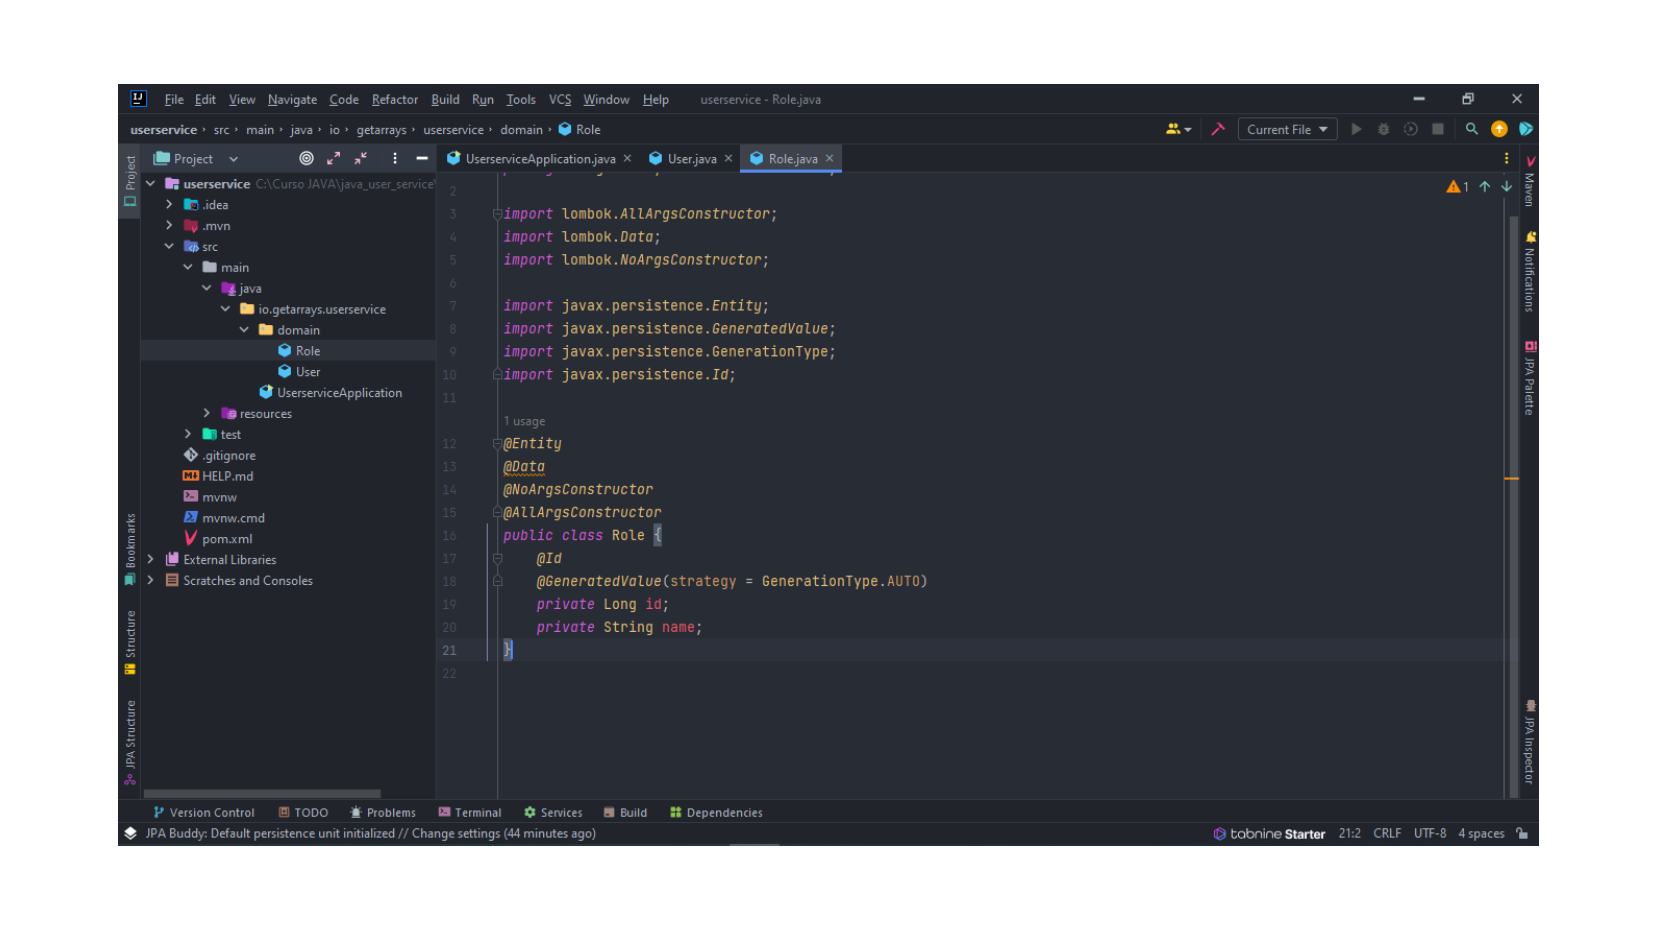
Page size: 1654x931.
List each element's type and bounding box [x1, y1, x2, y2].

picture [118, 84, 1539, 846]
